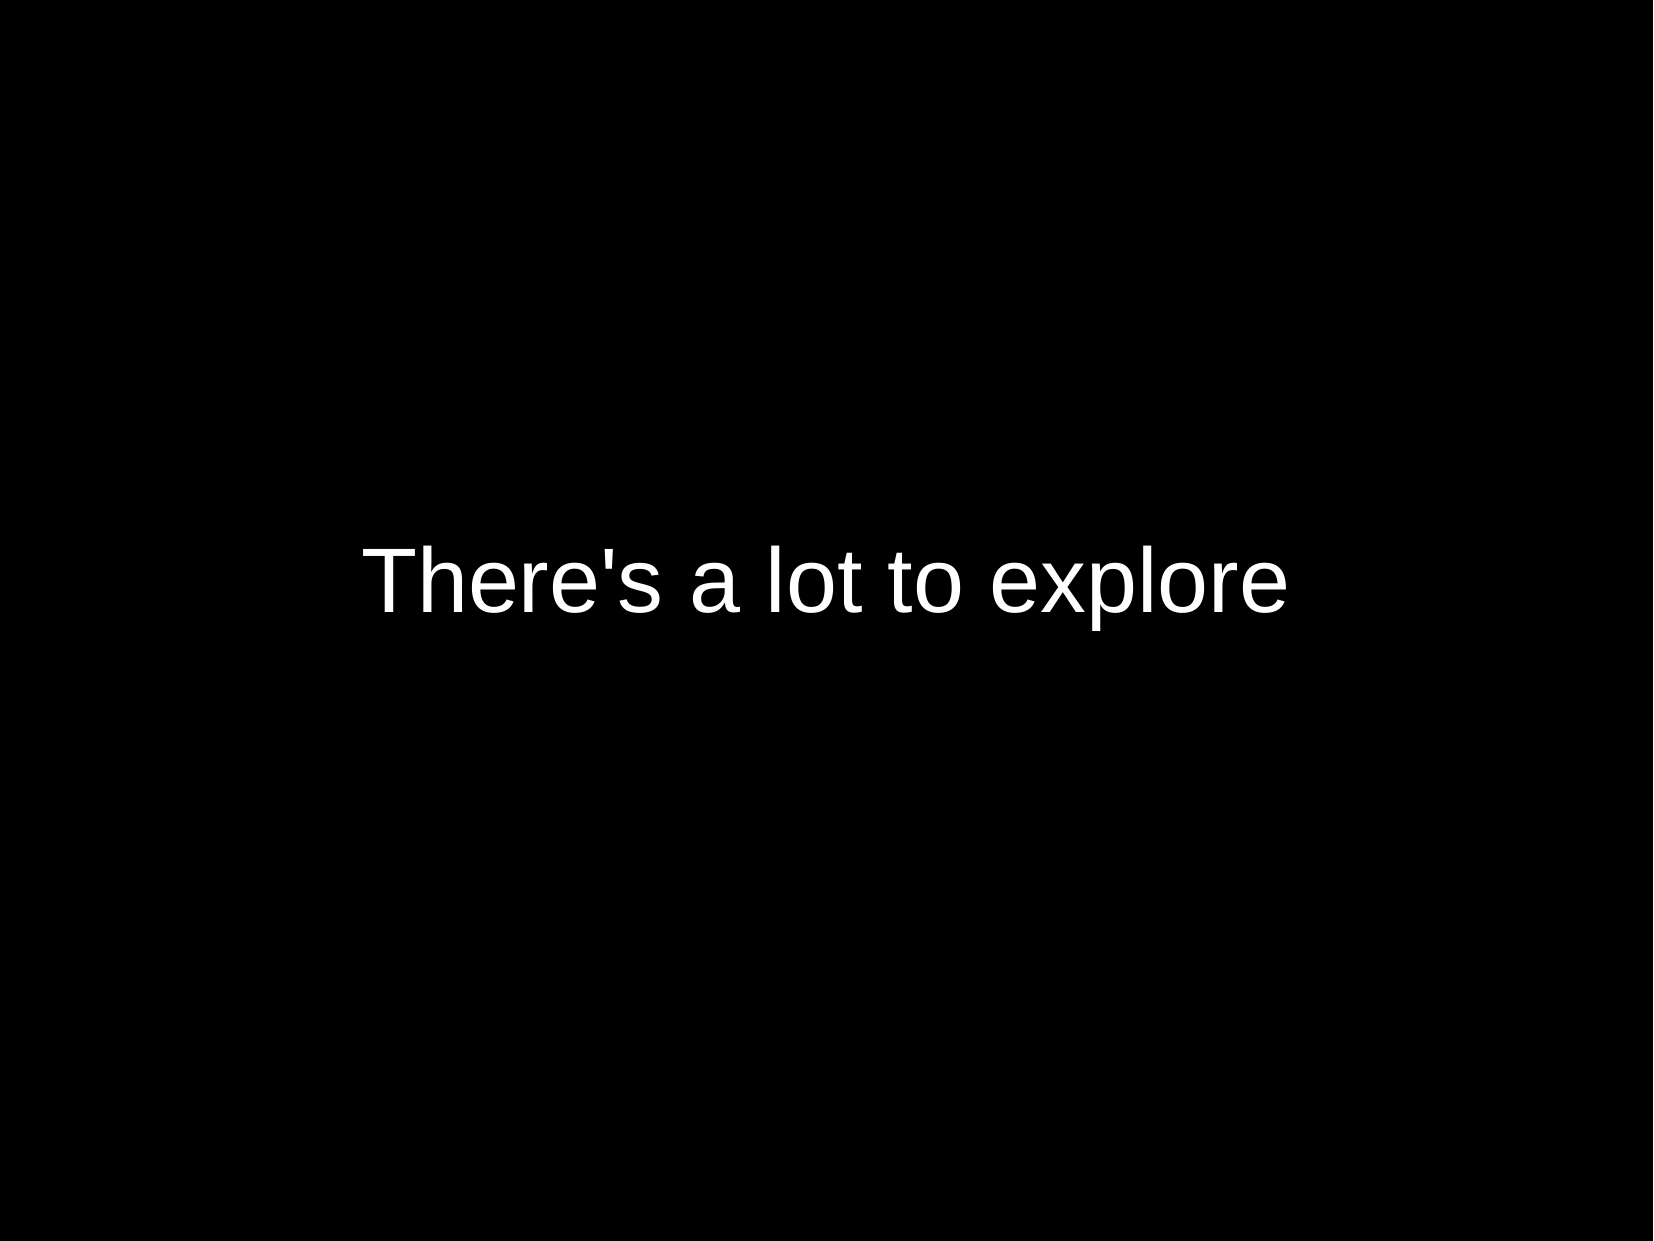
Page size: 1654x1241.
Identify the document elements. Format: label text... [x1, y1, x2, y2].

title There's a lot to explore [82, 476, 1571, 684]
